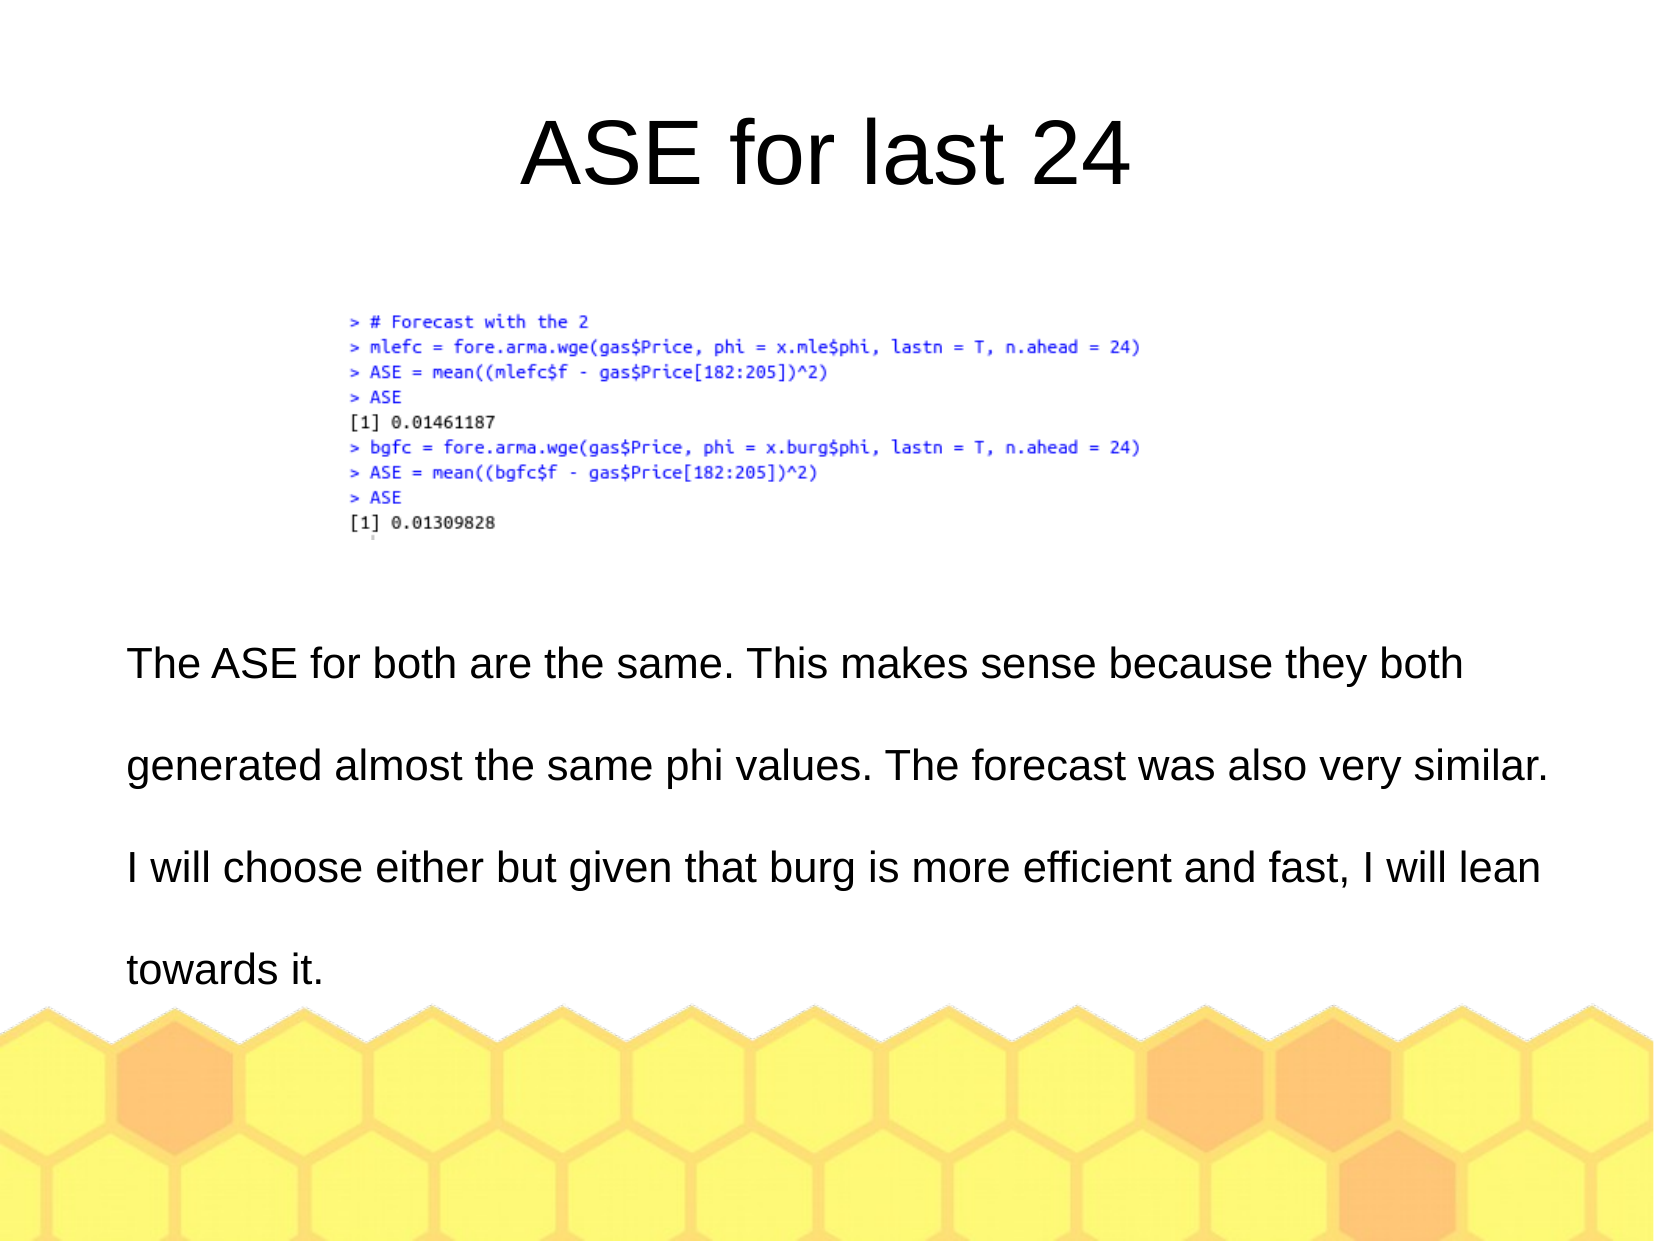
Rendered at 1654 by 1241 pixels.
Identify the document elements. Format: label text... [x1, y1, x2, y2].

picture [345, 311, 1203, 541]
text_box The ASE for both are the same. This makes sense because they both generated almost the same phi values. The forecast was also very similar. I will choose either but given that burg is more efficient and fast, I will lean towards it. [111, 578, 1576, 1002]
title ASE for last 24 [82, 49, 1571, 257]
picture [0, 1001, 1654, 1241]
